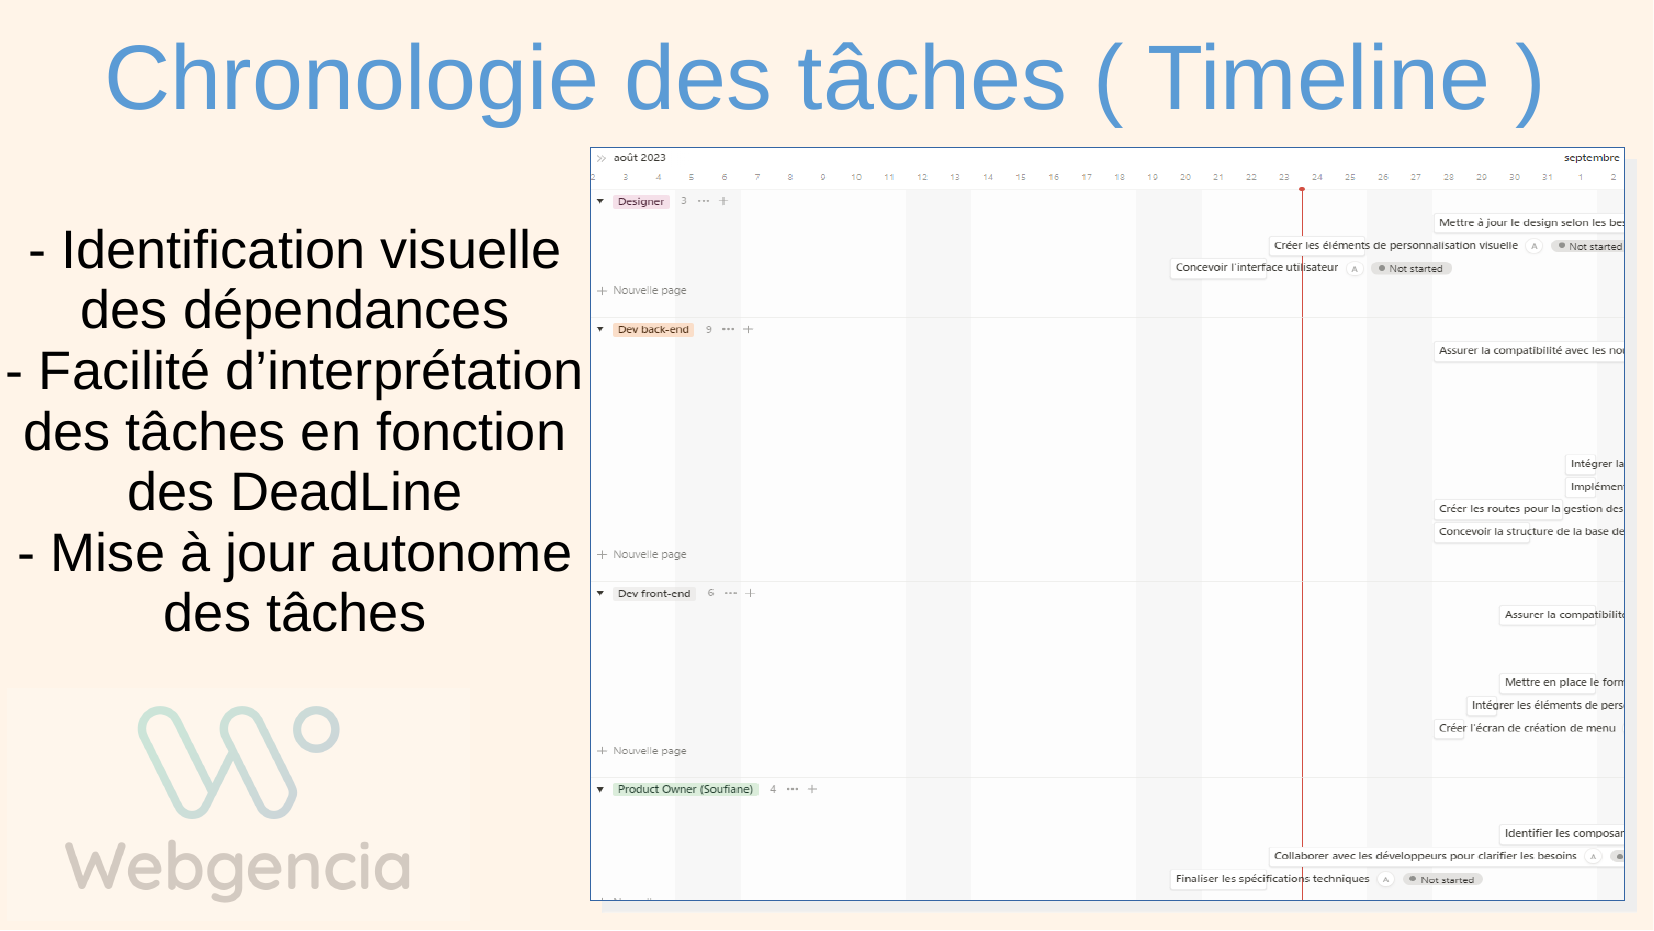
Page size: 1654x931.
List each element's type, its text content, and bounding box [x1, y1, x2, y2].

title Chronologie des tâches ( Timeline ) [82, 0, 1571, 156]
picture [590, 147, 1625, 901]
subtitle - Identification visuelle des dépendances - Facilité d’interprétation des tâches en fonction des DeadLine - Mise à jour autonome des tâches [0, 189, 590, 749]
picture [7, 688, 470, 921]
